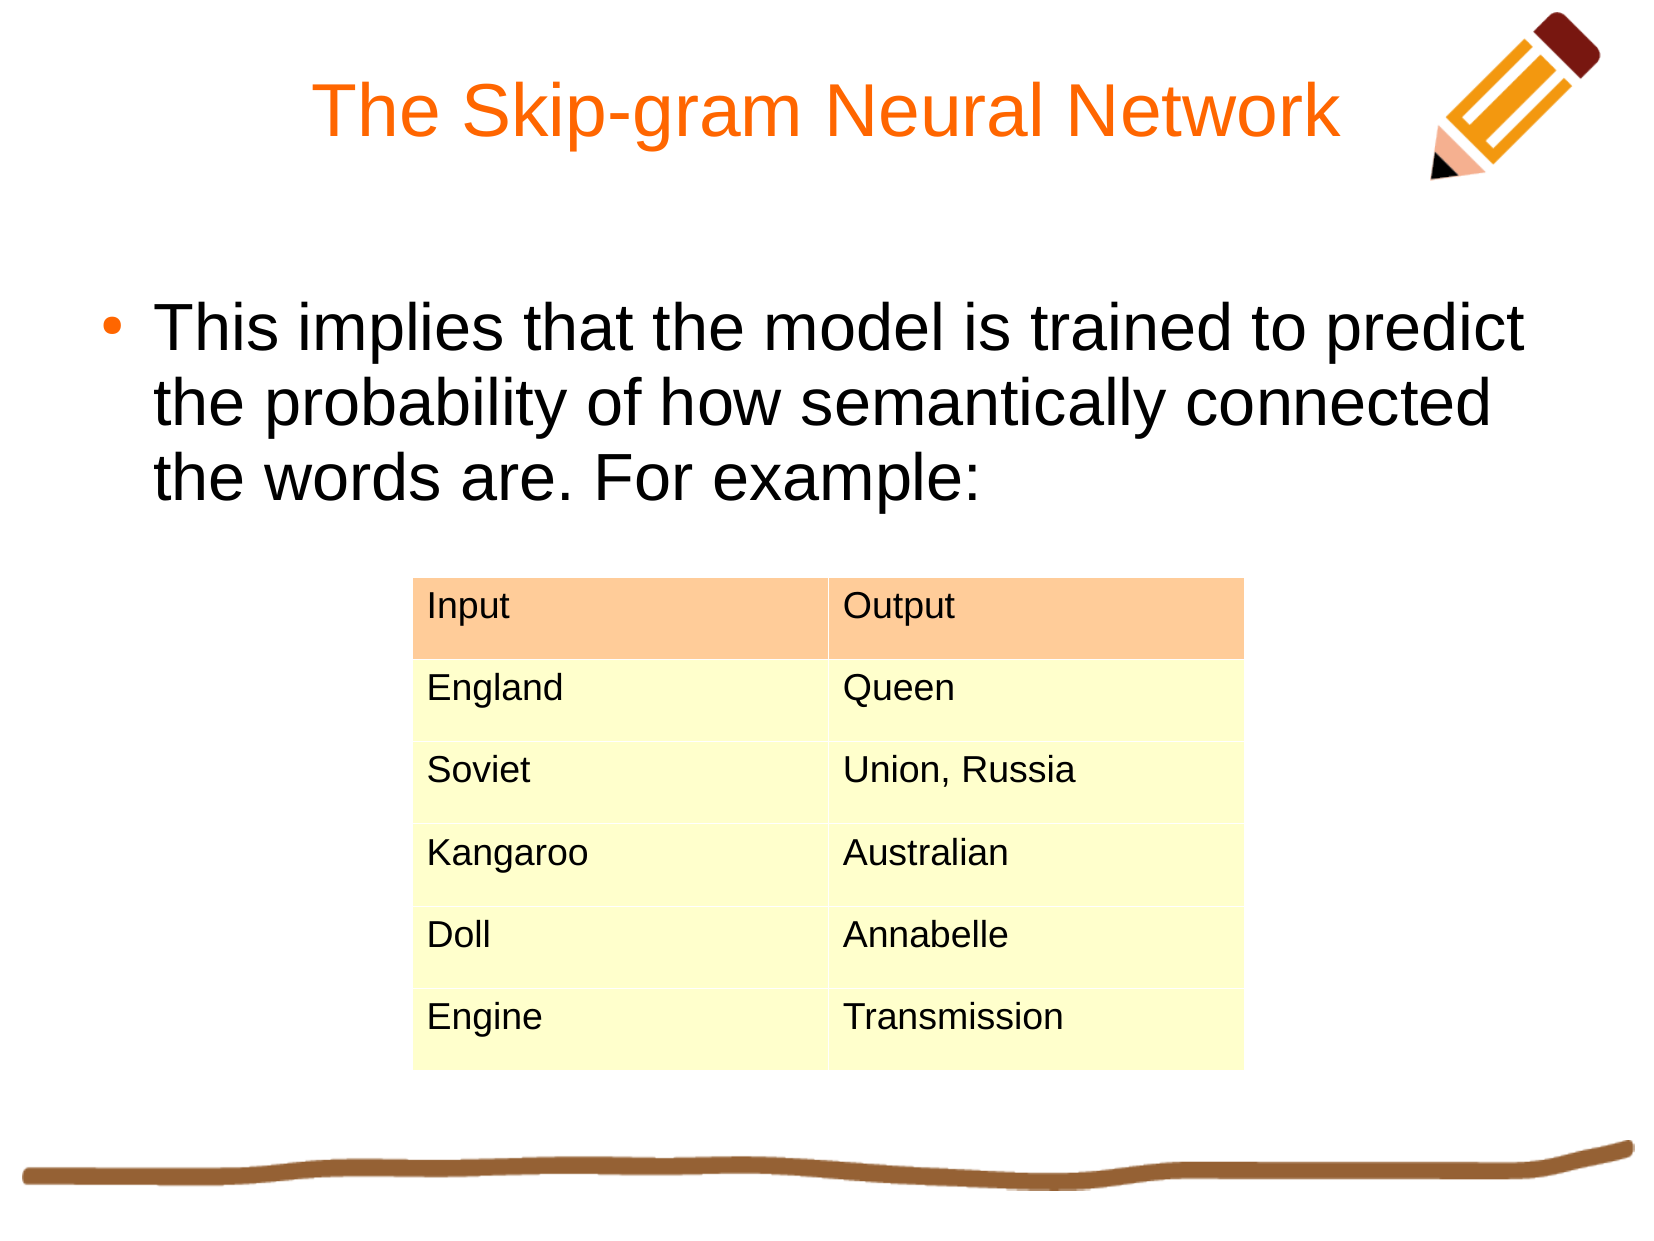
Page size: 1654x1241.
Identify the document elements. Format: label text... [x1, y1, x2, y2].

list This implies that the model is trained to predict the probability of how semantically connected the words are. For example: [82, 290, 1582, 1122]
table_header Input [413, 578, 828, 659]
picture [22, 1140, 1635, 1191]
table_cell Union, Russia [829, 742, 1244, 823]
table_cell Kangaroo [413, 824, 828, 906]
title The Skip-gram Neural Network [82, 49, 1571, 172]
table_cell Annabelle [829, 907, 1244, 988]
table_cell Queen [829, 660, 1244, 741]
table_cell Engine [413, 989, 828, 1070]
table_cell Transmission [829, 989, 1244, 1070]
table_cell Soviet [413, 742, 828, 823]
table_cell England [413, 660, 828, 741]
picture [1430, 12, 1601, 181]
table_cell Doll [413, 907, 828, 988]
table_cell Australian [829, 824, 1244, 906]
table_header Output [829, 578, 1244, 659]
